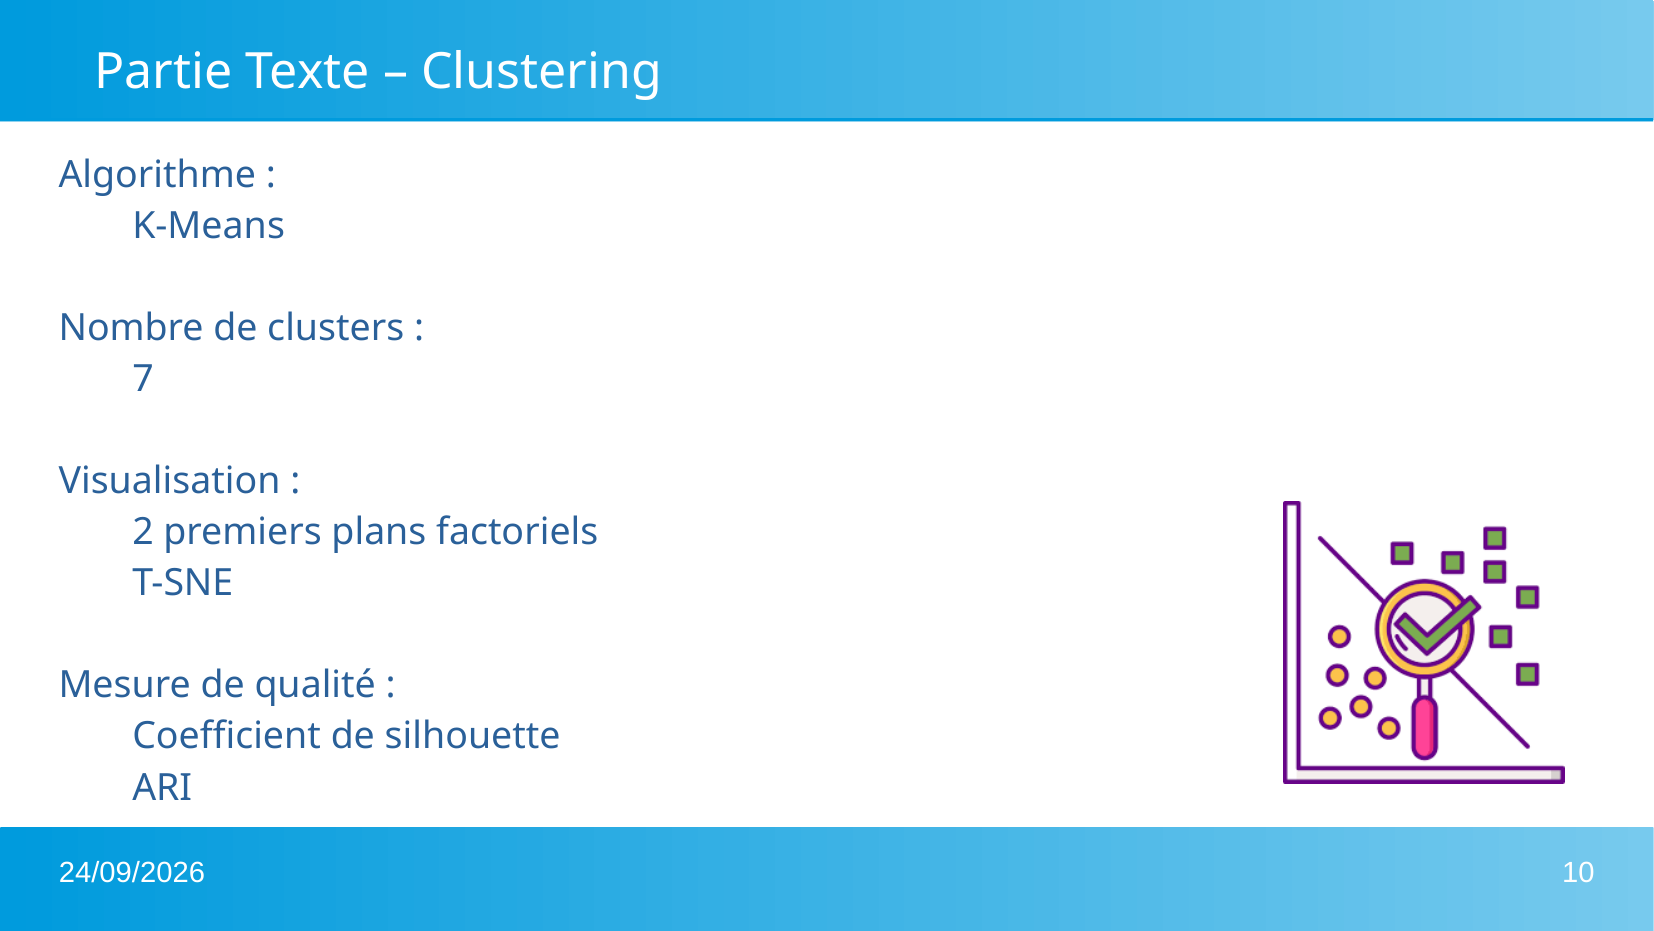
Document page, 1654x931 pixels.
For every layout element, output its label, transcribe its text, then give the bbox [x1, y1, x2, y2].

picture [1283, 501, 1565, 784]
title Partie Texte – Clustering [59, 29, 1595, 108]
title Algorithme : K-Means Nombre de clusters : 7 Visualisation : 2 premiers plans factoriels T-SNE Mesure de qualité : Coefficient de silhouette ARI [58, 147, 1565, 851]
